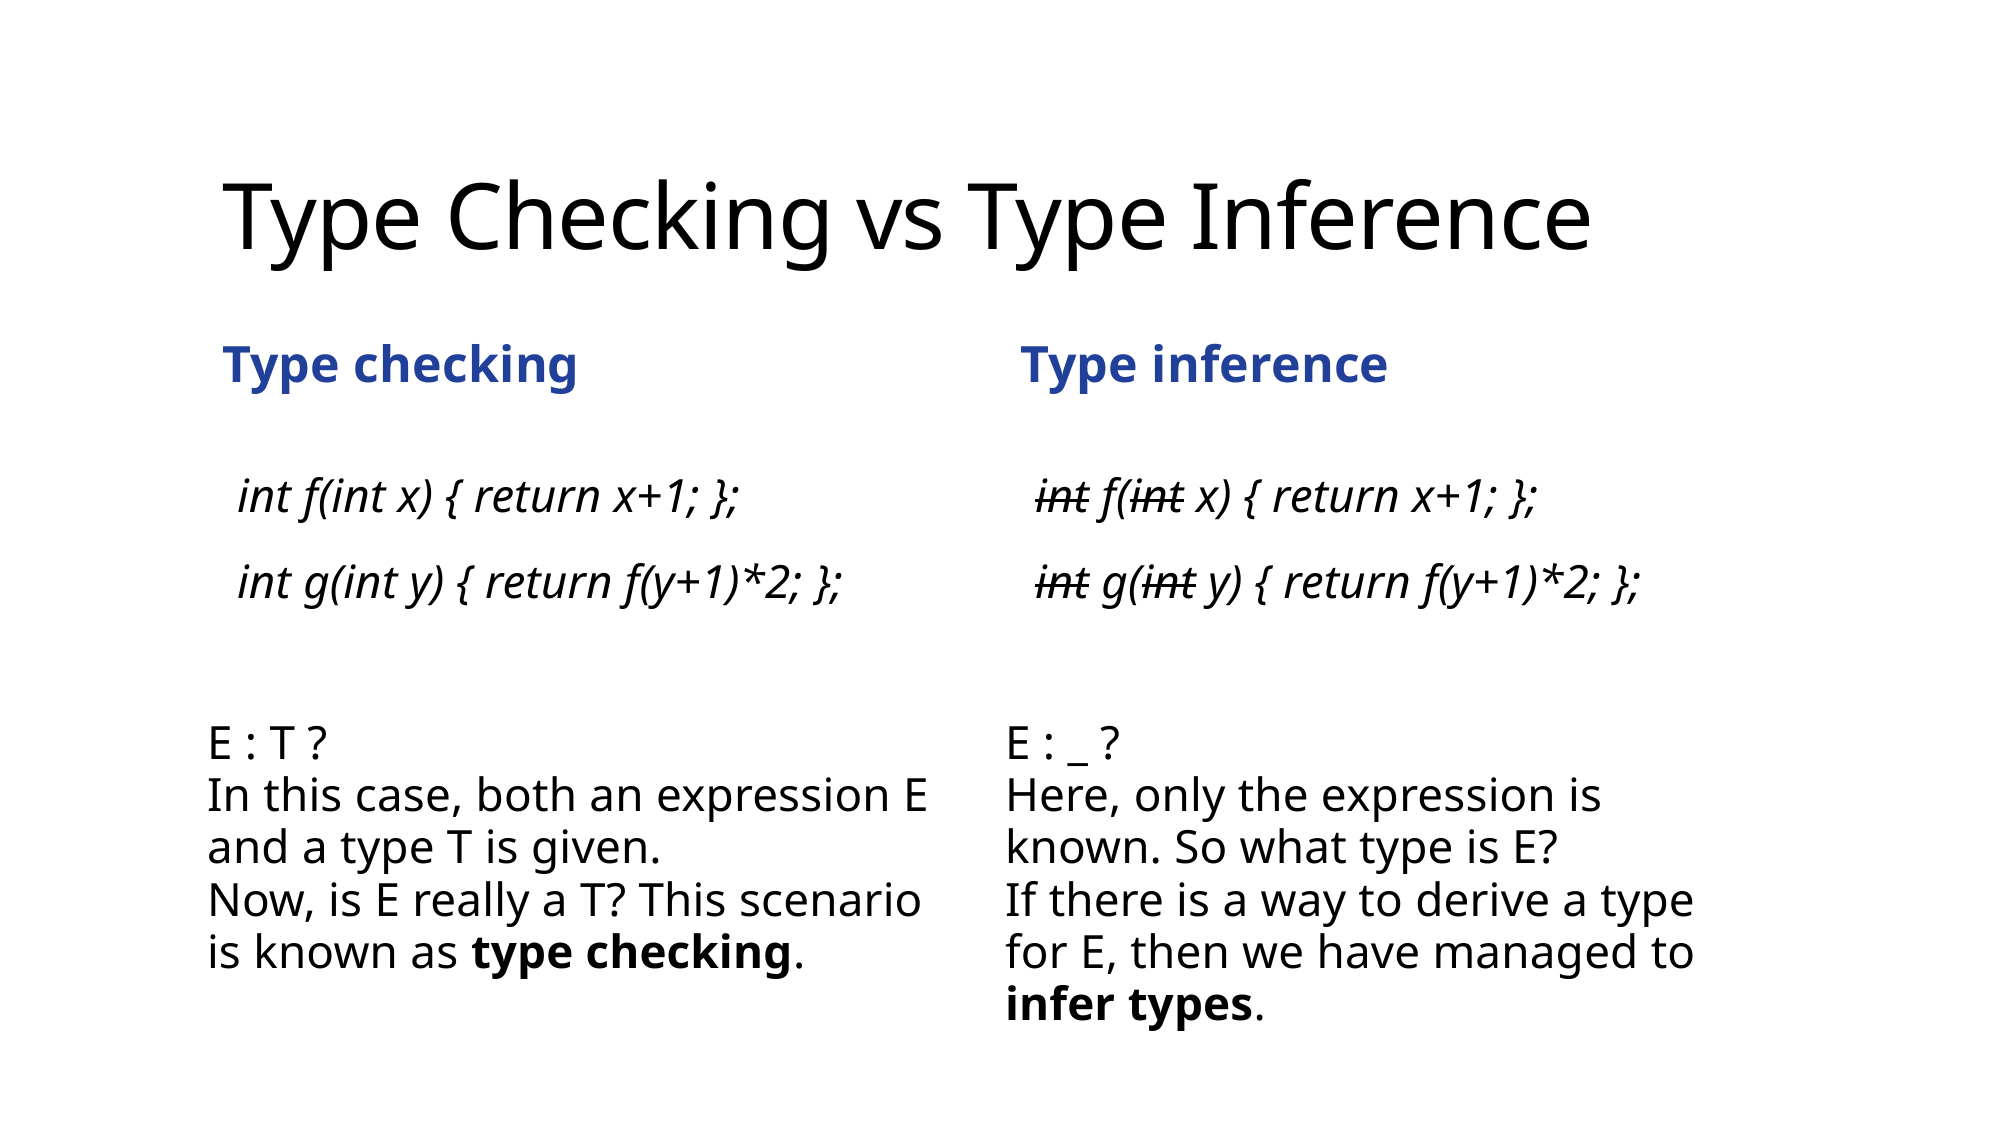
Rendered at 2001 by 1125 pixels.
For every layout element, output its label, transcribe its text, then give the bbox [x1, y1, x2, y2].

title Type Checking vs Type Inference [206, 60, 1797, 278]
list Type inference [1005, 281, 1740, 402]
list Type checking [206, 281, 942, 402]
list int f(int x) { return x+1; }; int g(int y) { return f(y+1)*2; }; E : _ ? Here, only the expression is known. So what type is E? If there is a way to derive a type for E, then we have managed to infer types. [1005, 411, 1740, 1096]
list int f(int x) { return x+1; }; int g(int y) { return f(y+1)*2; }; E : T ? In this case, both an expression E and a type T is given. Now, is E really a T? This scenario is known as type checking. [206, 411, 942, 1096]
